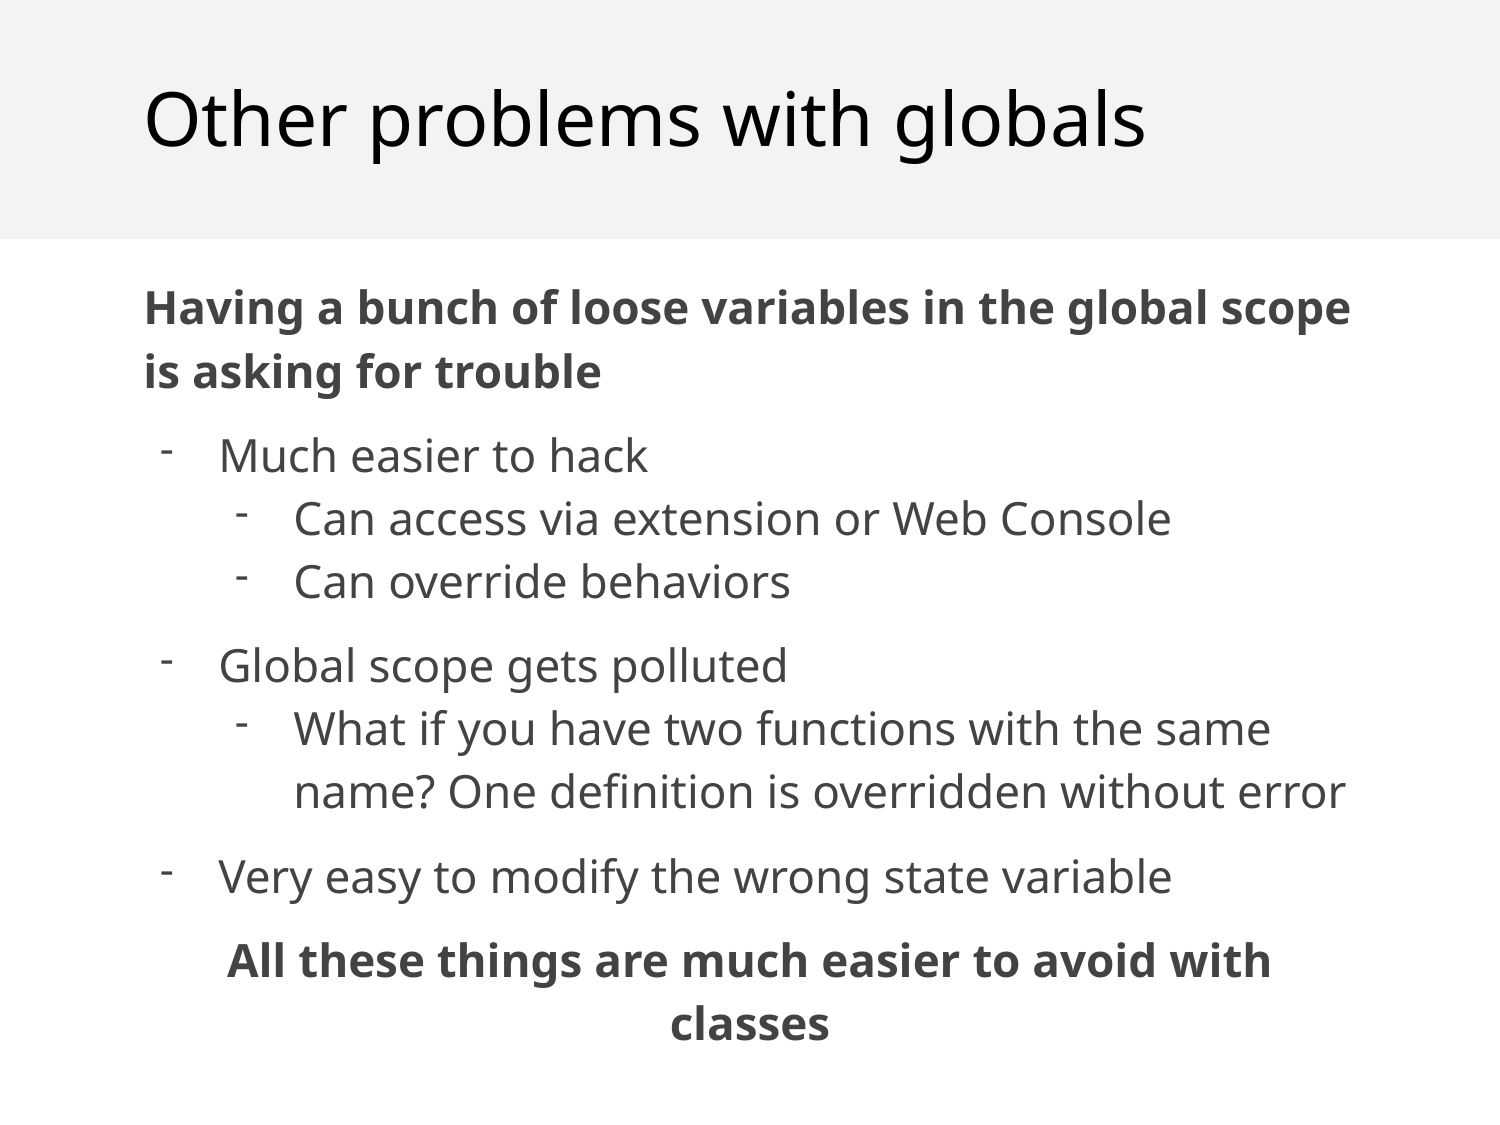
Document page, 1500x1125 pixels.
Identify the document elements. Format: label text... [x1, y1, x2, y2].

title Other problems with globals [128, 56, 1372, 183]
list Having a bunch of loose variables in the global scope is asking for trouble Much easier to hack Can access via extension or Web Console Can override behaviors Global scope gets polluted What if you have two functions with the same name? One definition is overridden without error Very easy to modify the wrong state variable All these things are much easier to avoid with classes [128, 255, 1372, 1004]
